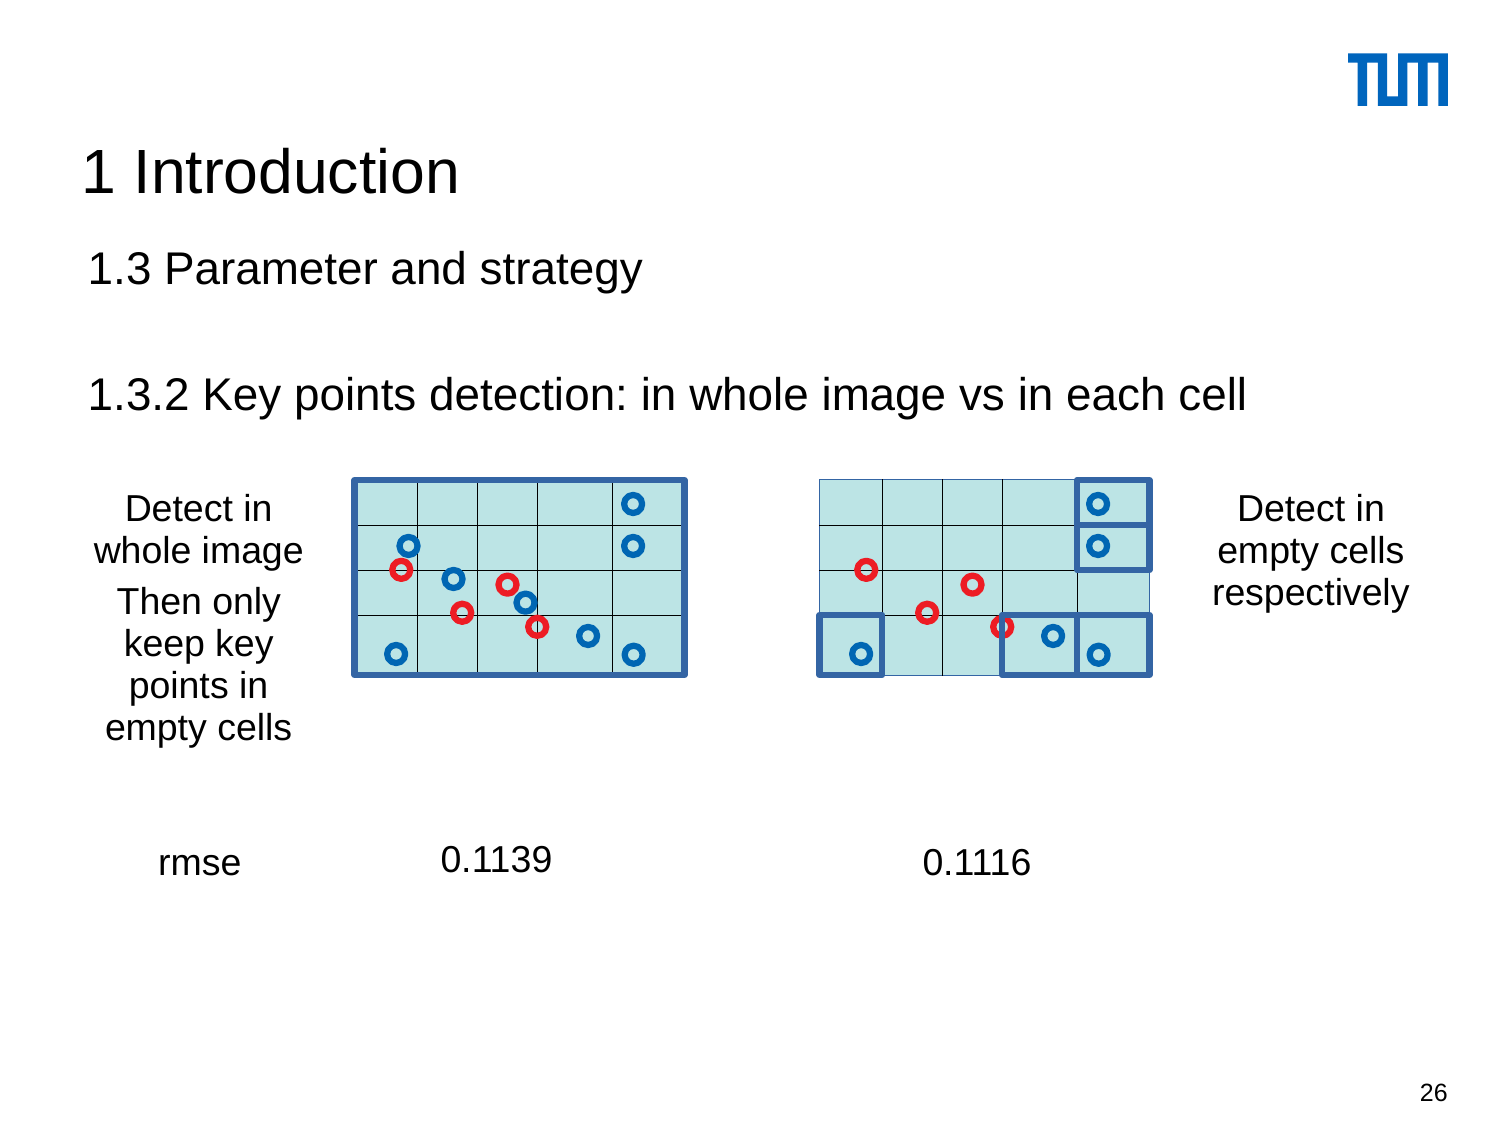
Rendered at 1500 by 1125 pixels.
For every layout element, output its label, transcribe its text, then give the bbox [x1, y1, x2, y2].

text_box 0.1139 [414, 830, 580, 888]
text_box [613, 483, 681, 525]
text_box [1003, 479, 1074, 525]
text_box [885, 616, 942, 676]
text_box [478, 483, 537, 525]
text_box [457, 608, 467, 615]
text_box [478, 571, 537, 615]
text_box [418, 571, 477, 615]
text_box [358, 526, 417, 570]
text_box [823, 618, 879, 672]
text_box Then only keep key points in empty cells [70, 573, 328, 757]
text_box [1003, 571, 1077, 612]
text_box [538, 526, 612, 570]
text_box [418, 616, 477, 672]
text_box [883, 571, 942, 615]
list 1.3 Parameter and strategy 1.3.2 Key points detection: in whole image vs in each cell [87, 231, 1416, 963]
text_box [358, 483, 417, 525]
text_box [358, 616, 417, 672]
text_box [418, 526, 477, 570]
text_box [613, 526, 681, 570]
text_box [530, 609, 537, 615]
text_box [819, 526, 882, 570]
text_box [538, 622, 542, 632]
text_box [613, 571, 681, 615]
text_box [1003, 526, 1074, 570]
text_box [943, 526, 1002, 570]
text_box [861, 565, 871, 570]
title 1 Introduction [81, 139, 1110, 207]
text_box [943, 571, 1002, 615]
text_box Detect in whole image [70, 479, 328, 573]
text_box [1080, 528, 1146, 567]
text_box [819, 479, 882, 525]
text_box [403, 541, 414, 551]
text_box [538, 571, 612, 615]
text_box [883, 479, 942, 525]
text_box [532, 622, 537, 632]
text_box [613, 616, 681, 672]
text_box [1080, 483, 1146, 522]
text_box [538, 616, 612, 672]
text_box [396, 565, 406, 570]
text_box [538, 483, 612, 525]
text_box [1078, 573, 1150, 612]
text_box rmse [72, 834, 328, 891]
text_box [819, 571, 882, 612]
text_box [418, 483, 477, 525]
text_box 0.1116 [894, 834, 1060, 891]
text_box [478, 526, 537, 570]
slide_number <number> [1111, 1061, 1448, 1122]
text_box [520, 597, 531, 608]
text_box [943, 616, 999, 676]
text_box [943, 479, 1002, 525]
text_box [883, 526, 942, 570]
text_box [1080, 618, 1146, 672]
text_box [1005, 618, 1074, 672]
text_box [922, 608, 932, 615]
text_box Detect in empty cells respectively [1182, 479, 1440, 621]
text_box [409, 556, 417, 570]
text_box [478, 616, 537, 672]
text_box [358, 571, 417, 615]
text_box [449, 574, 459, 584]
